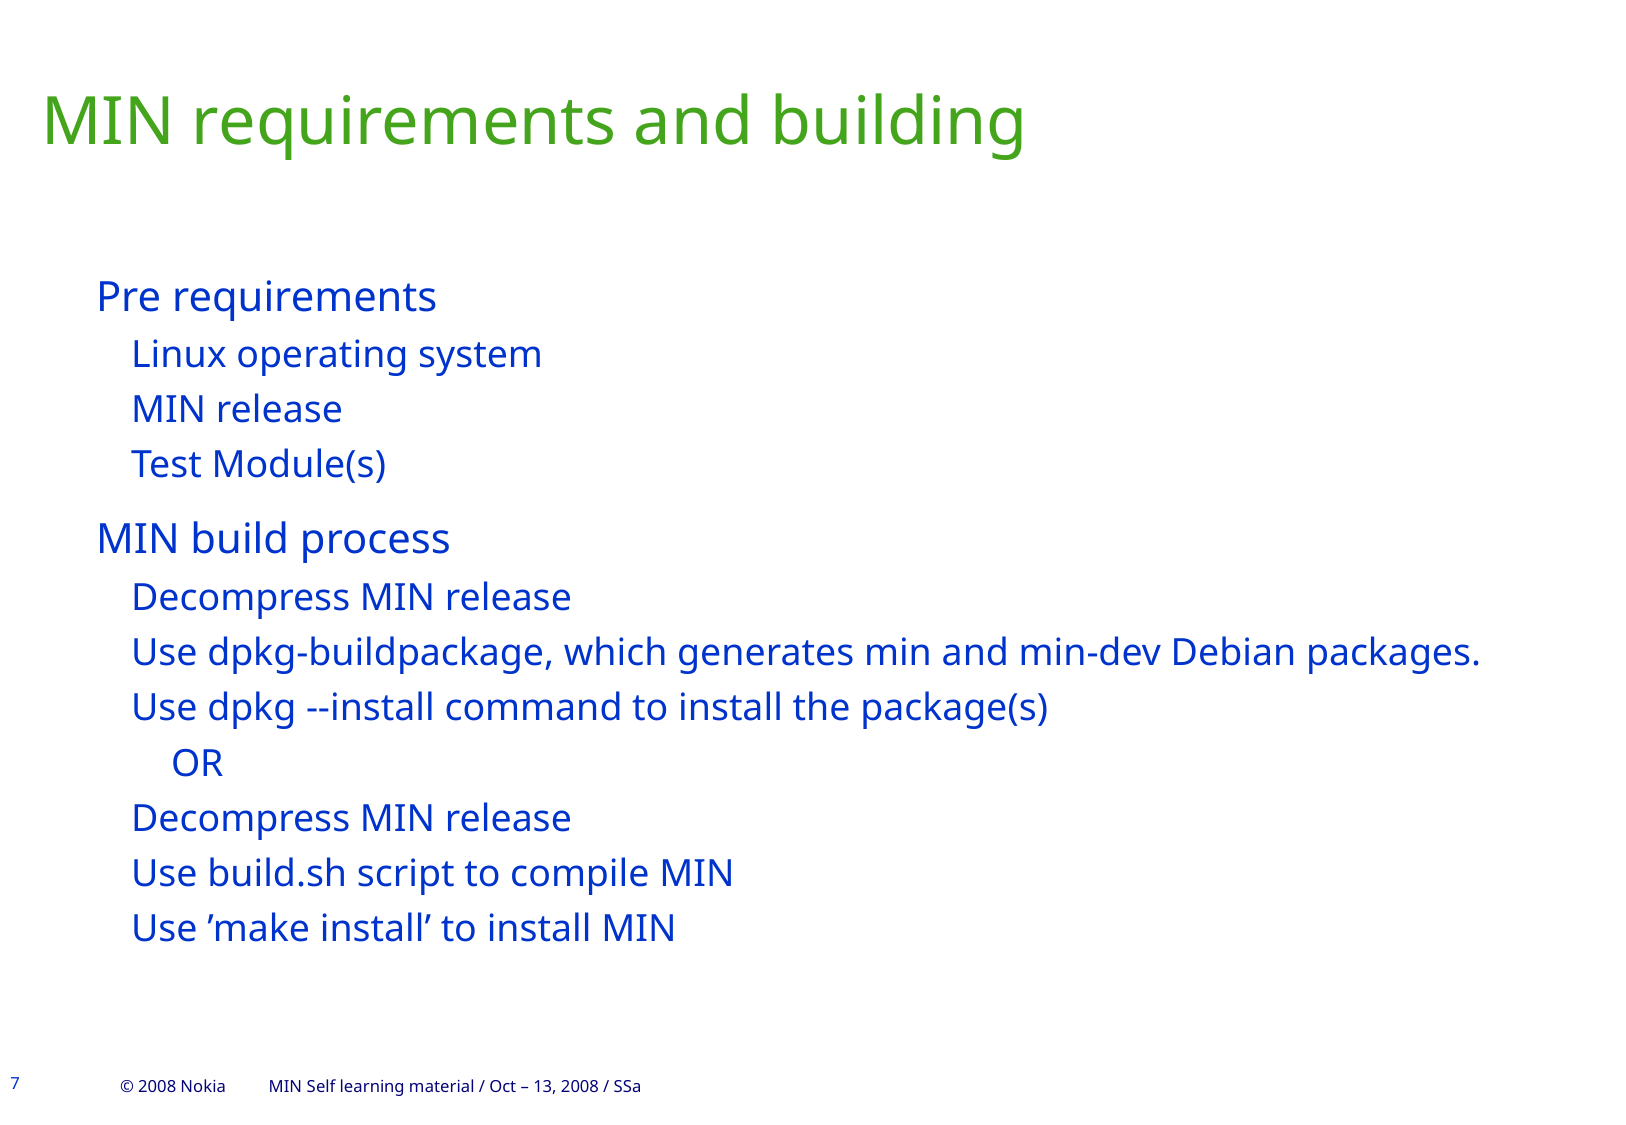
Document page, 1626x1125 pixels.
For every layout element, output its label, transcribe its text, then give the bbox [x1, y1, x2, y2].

title MIN requirements and building [41, 70, 1504, 174]
list Pre requirements Linux operating system MIN release Test Module(s) MIN build process Decompress MIN release Use dpkg-buildpackage, which generates min and min-dev Debian packages. Use dpkg --install command to install the package(s) OR Decompress MIN release Use build.sh script to compile MIN Use ’make install’ to install MIN [81, 262, 1544, 1125]
